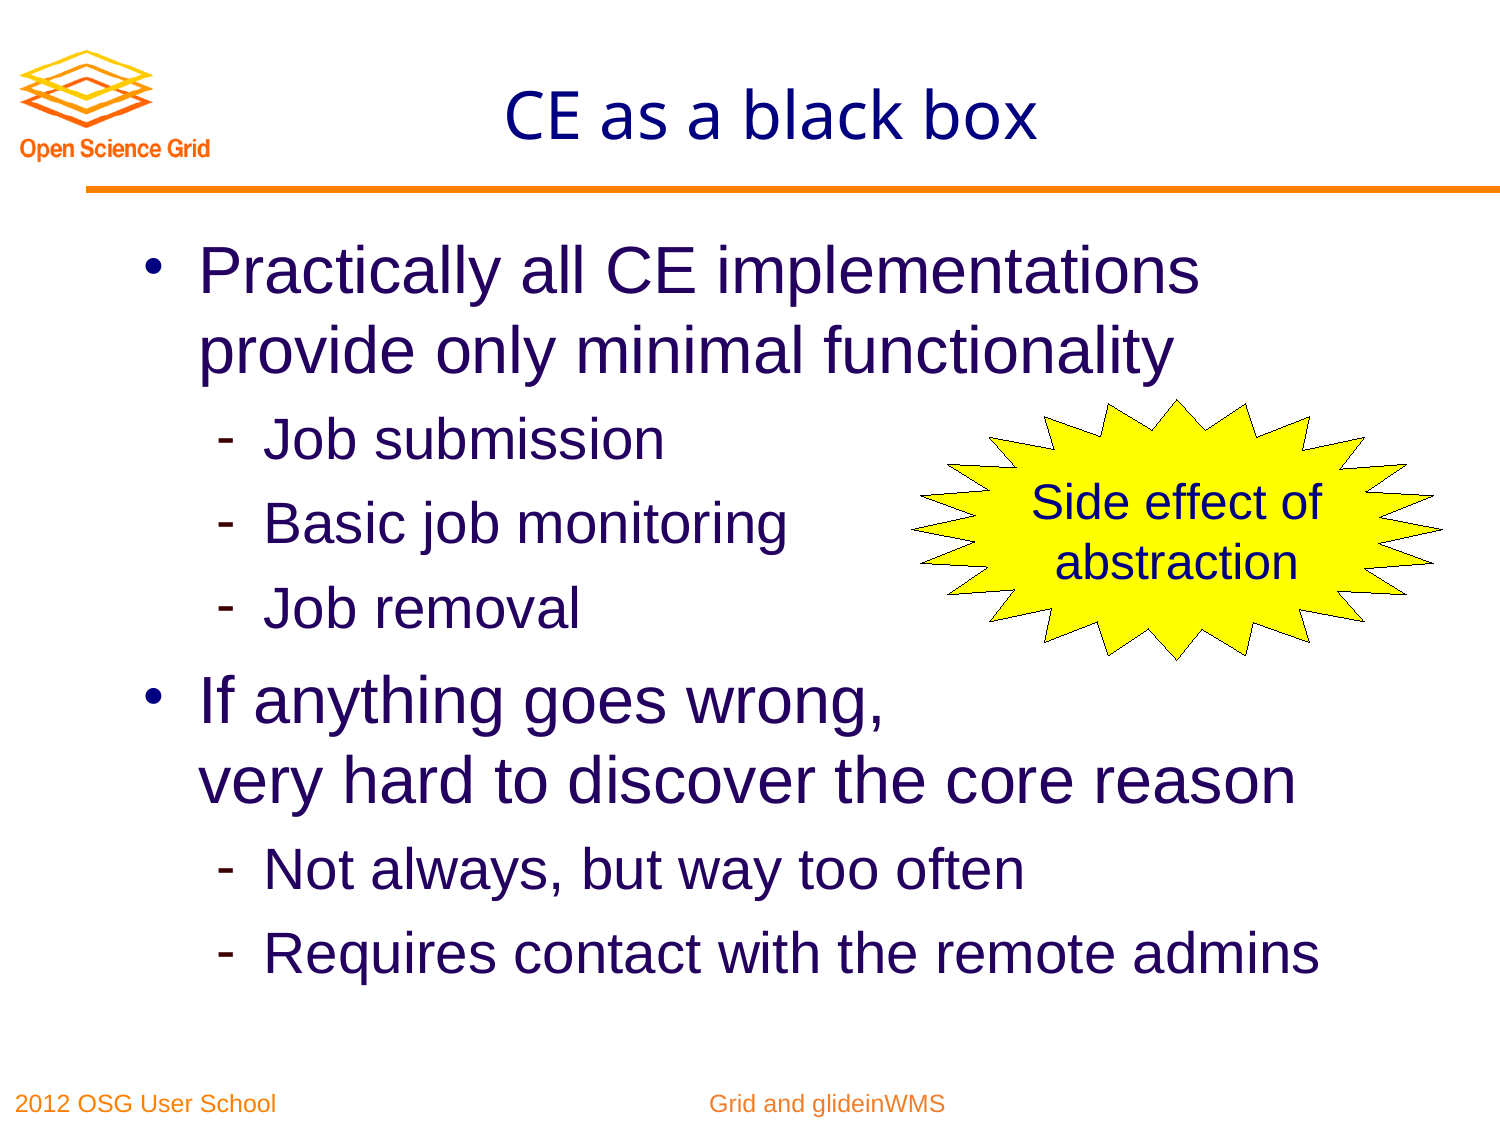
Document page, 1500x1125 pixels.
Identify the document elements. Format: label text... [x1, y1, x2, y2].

title CE as a black box [201, 18, 1342, 207]
picture [0, 27, 201, 179]
text_box Side effect of abstraction [911, 399, 1443, 661]
list Practically all CE implementations provide only minimal functionality Job submission Basic job monitoring Job removal If anything goes wrong, very hard to discover the core reason Not always, but way too often Requires contact with the remote admins [127, 218, 1403, 1014]
